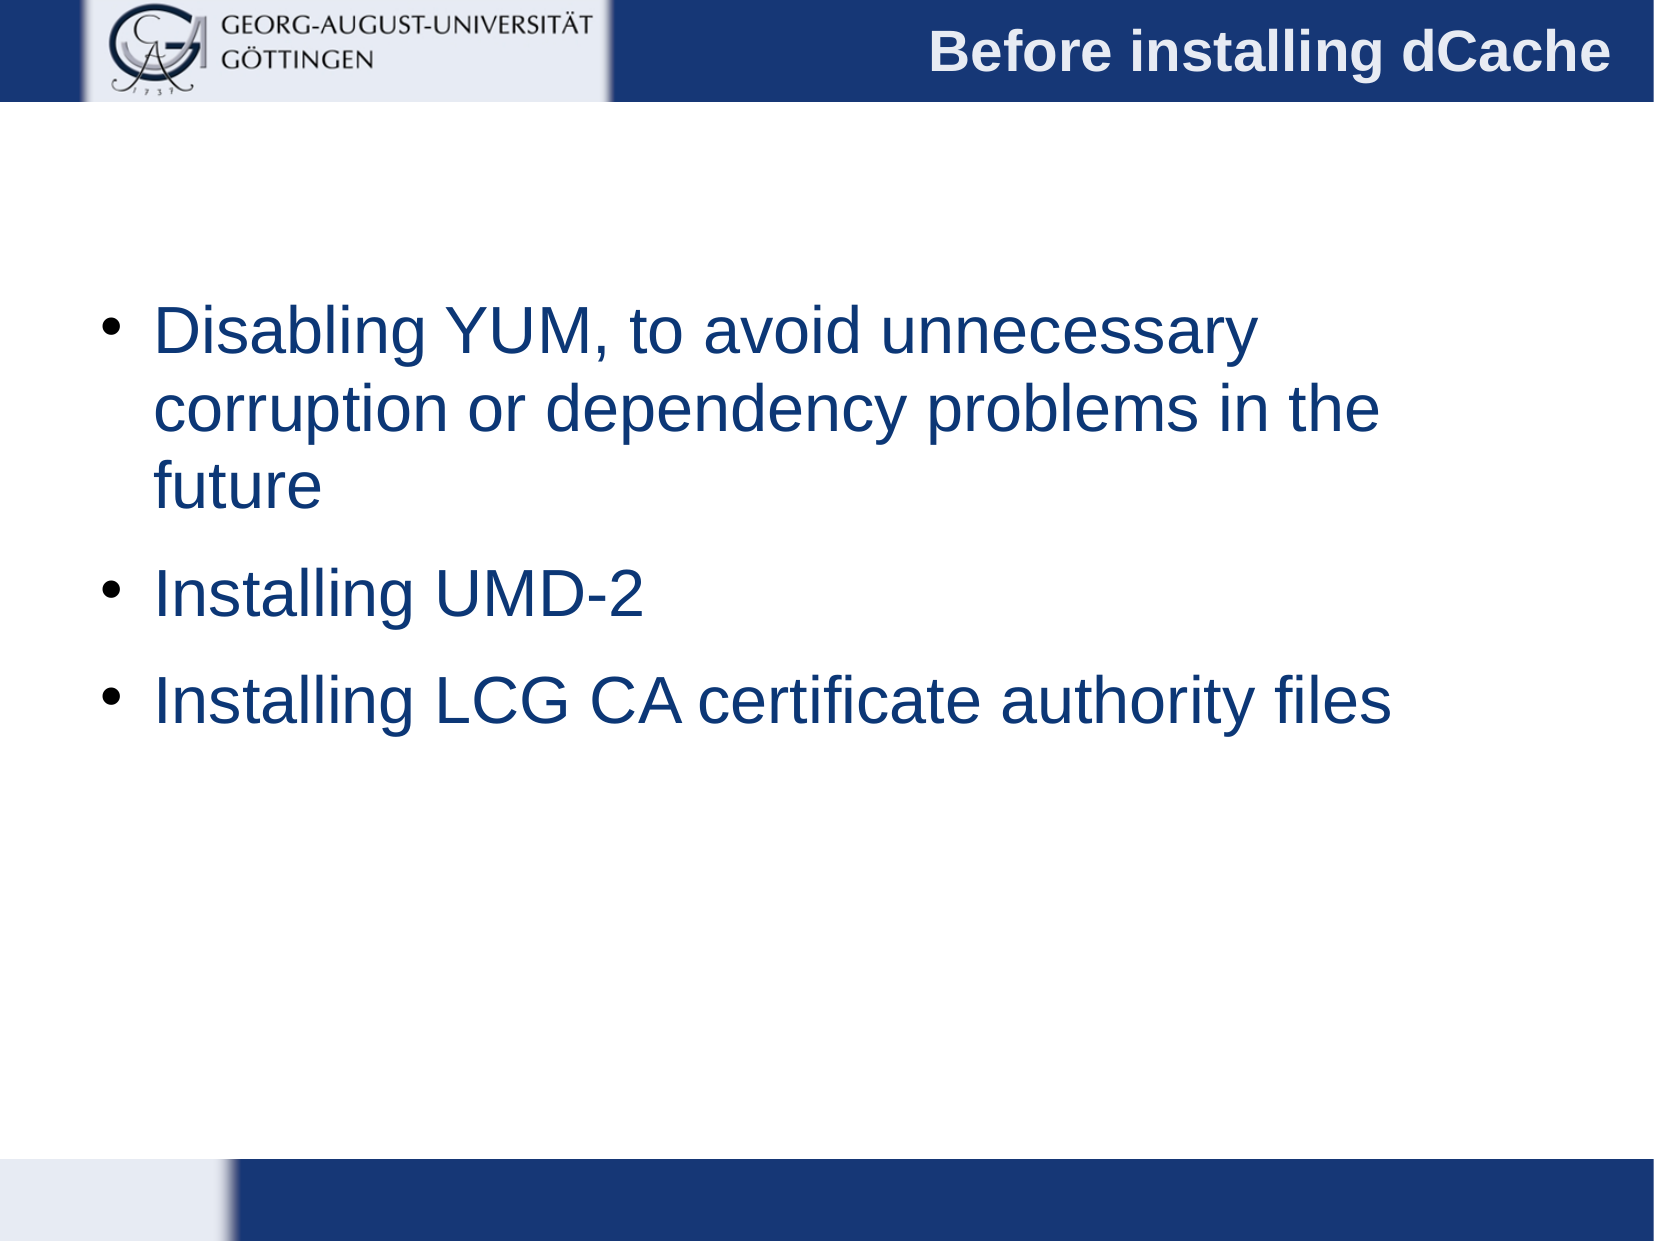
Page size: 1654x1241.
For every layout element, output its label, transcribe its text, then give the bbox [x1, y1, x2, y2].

picture [0, 1159, 1654, 1241]
title Before installing dCache [637, 0, 1613, 100]
picture [0, 0, 1654, 102]
list Disabling YUM, to avoid unnecessary corruption or dependency problems in the future Installing UMD-2 Installing LCG CA certificate authority files [82, 290, 1571, 1109]
